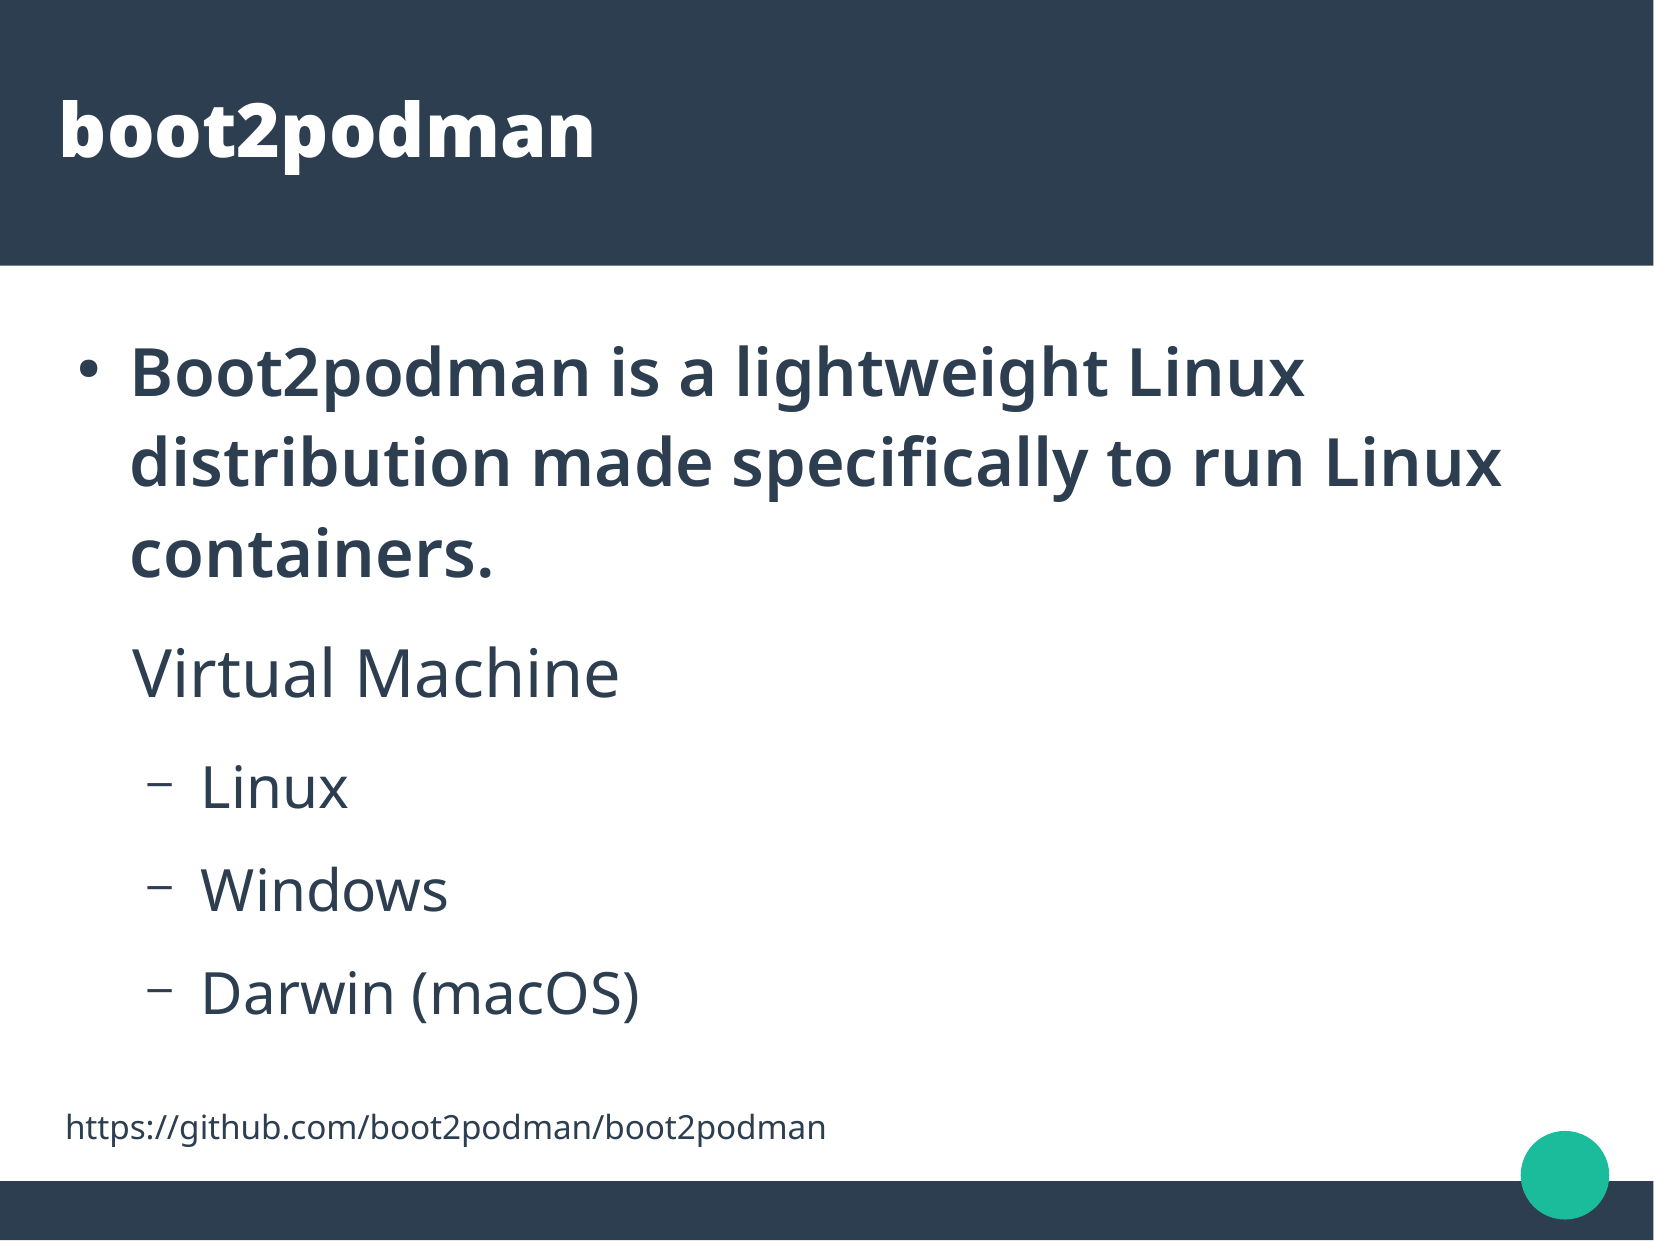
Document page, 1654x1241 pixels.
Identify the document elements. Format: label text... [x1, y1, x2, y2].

title boot2podman [59, 49, 1595, 207]
text_box https://github.com/boot2podman/boot2podman [64, 1104, 1518, 1152]
list Boot2podman is a lightweight Linux distribution made specifically to run Linux containers. Virtual Machine Linux Windows Darwin (macOS) [59, 324, 1595, 1152]
